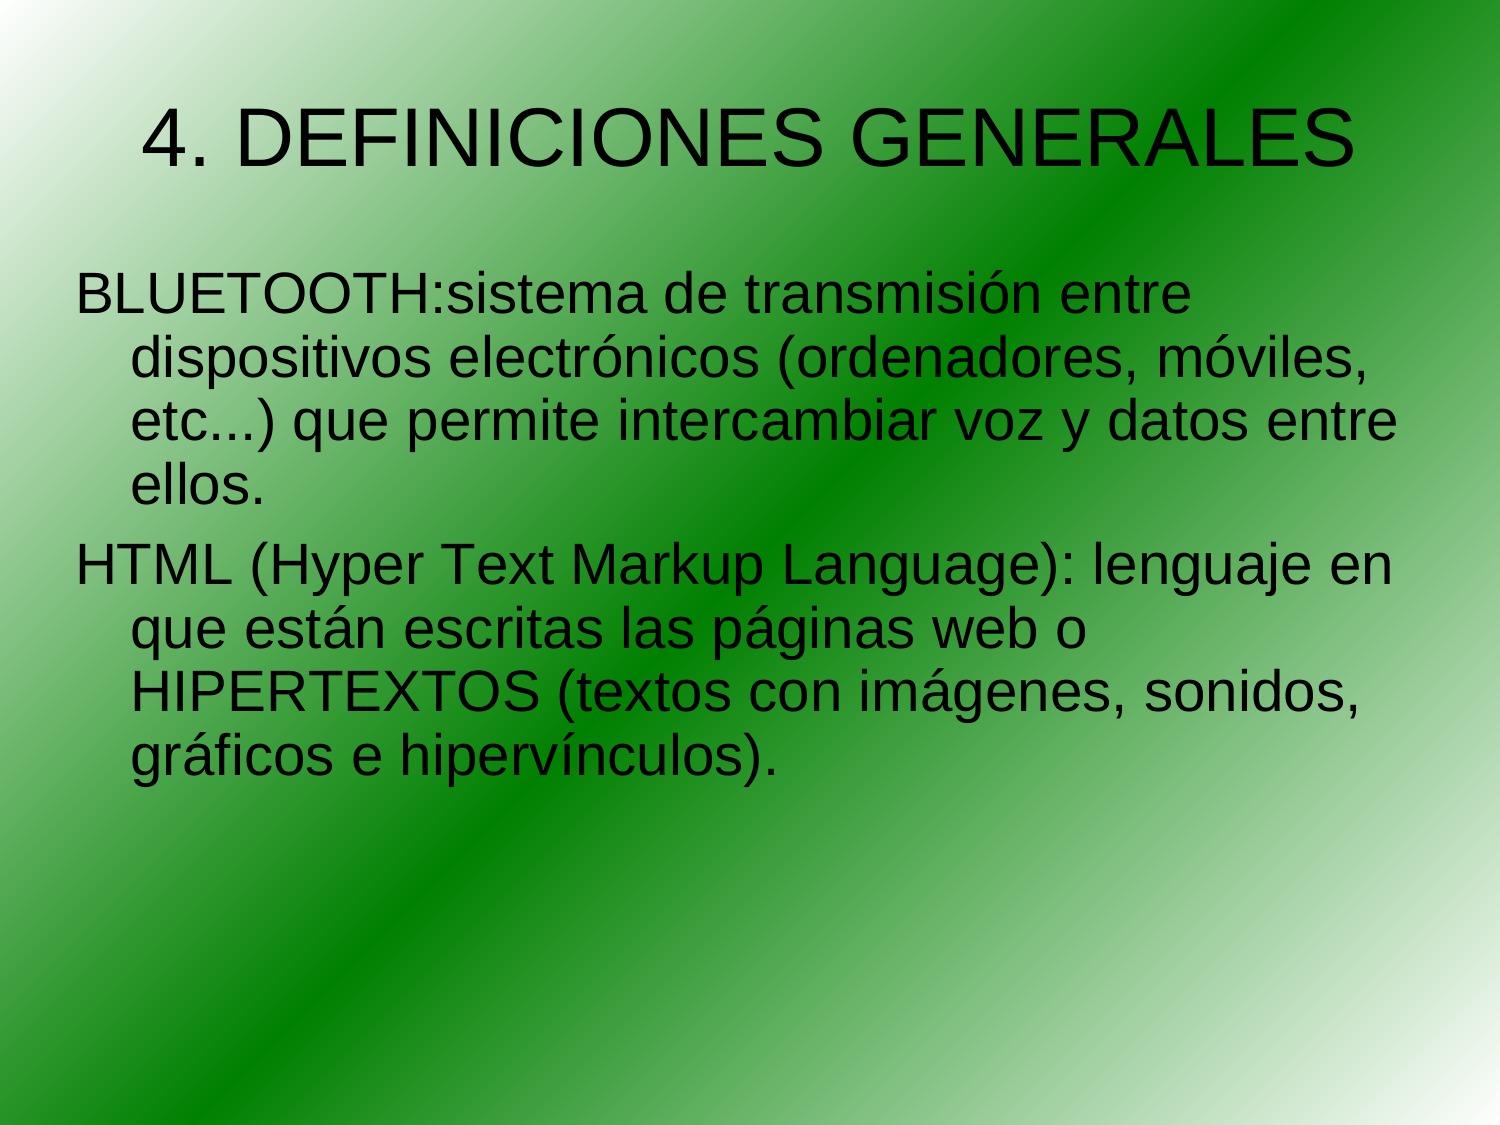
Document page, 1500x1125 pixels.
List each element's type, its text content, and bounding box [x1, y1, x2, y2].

title 4. DEFINICIONES GENERALES [75, 28, 1425, 249]
list BLUETOOTH:sistema de transmisión entre dispositivos electrónicos (ordenadores, móviles, etc...) que permite intercambiar voz y datos entre ellos. HTML (Hyper Text Markup Language): lenguaje en que están escritas las páginas web o HIPERTEXTOS (textos con imágenes, sonidos, gráficos e hipervínculos). [75, 262, 1425, 991]
